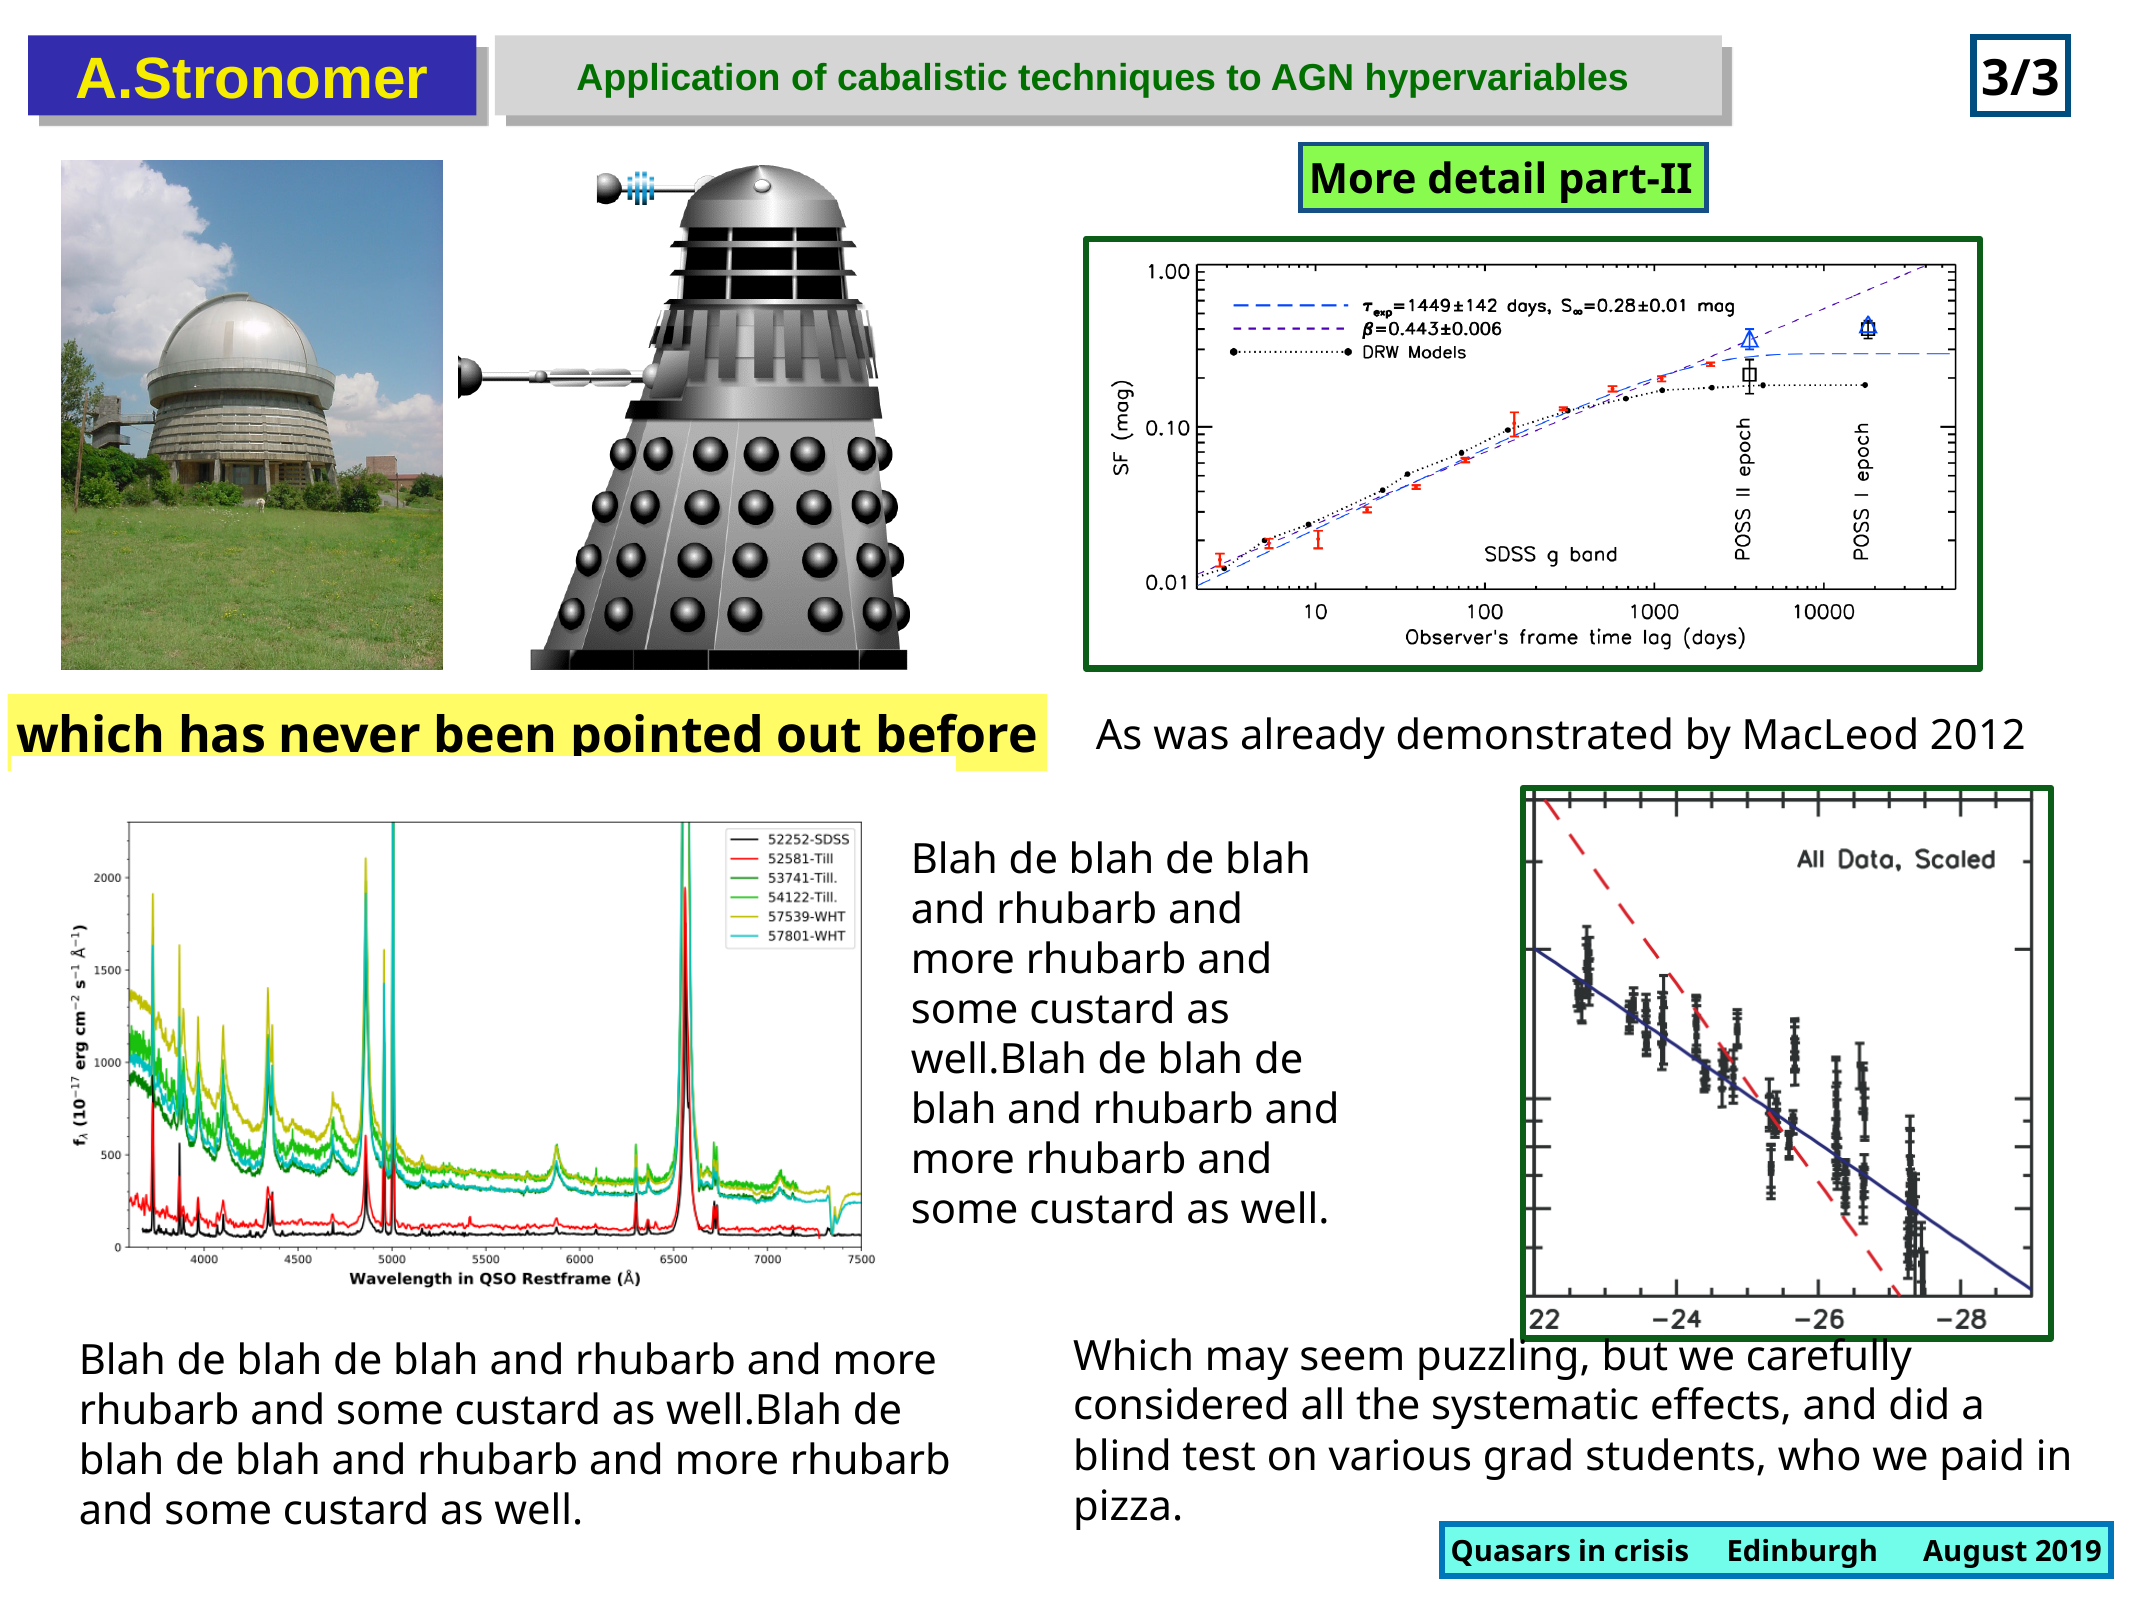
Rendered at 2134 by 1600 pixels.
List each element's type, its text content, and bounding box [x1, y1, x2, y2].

text_box Application of cabalistic techniques to AGN hypervariables [494, 35, 1722, 116]
text_box As was already demonstrated by MacLeod 2012 [1087, 698, 2079, 766]
text_box 3/3 [1973, 36, 2068, 114]
picture [1089, 242, 1977, 666]
text_box Quasars in crisis Edinburgh August 2019 [1442, 1523, 2111, 1576]
picture [11, 756, 956, 1308]
picture [61, 160, 443, 670]
text_box which has never been pointed out before [7, 694, 1047, 771]
text_box Which may seem puzzling, but we carefully considered all the systematic effects, and did a blind test on various grad students, who we paid in pizza. [1064, 1319, 2102, 1537]
text_box Blah de blah de blah and rhubarb and more rhubarb and some custard as well.Blah de blah de blah and rhubarb and more rhubarb and some custard as well. [902, 823, 1354, 1241]
picture [458, 165, 910, 670]
text_box Blah de blah de blah and rhubarb and more rhubarb and some custard as well.Blah de blah de blah and rhubarb and more rhubarb and some custard as well. [70, 1323, 984, 1541]
picture [1525, 791, 2049, 1319]
title A.Stronomer [28, 35, 477, 116]
text_box More detail part-II [1300, 143, 1707, 211]
